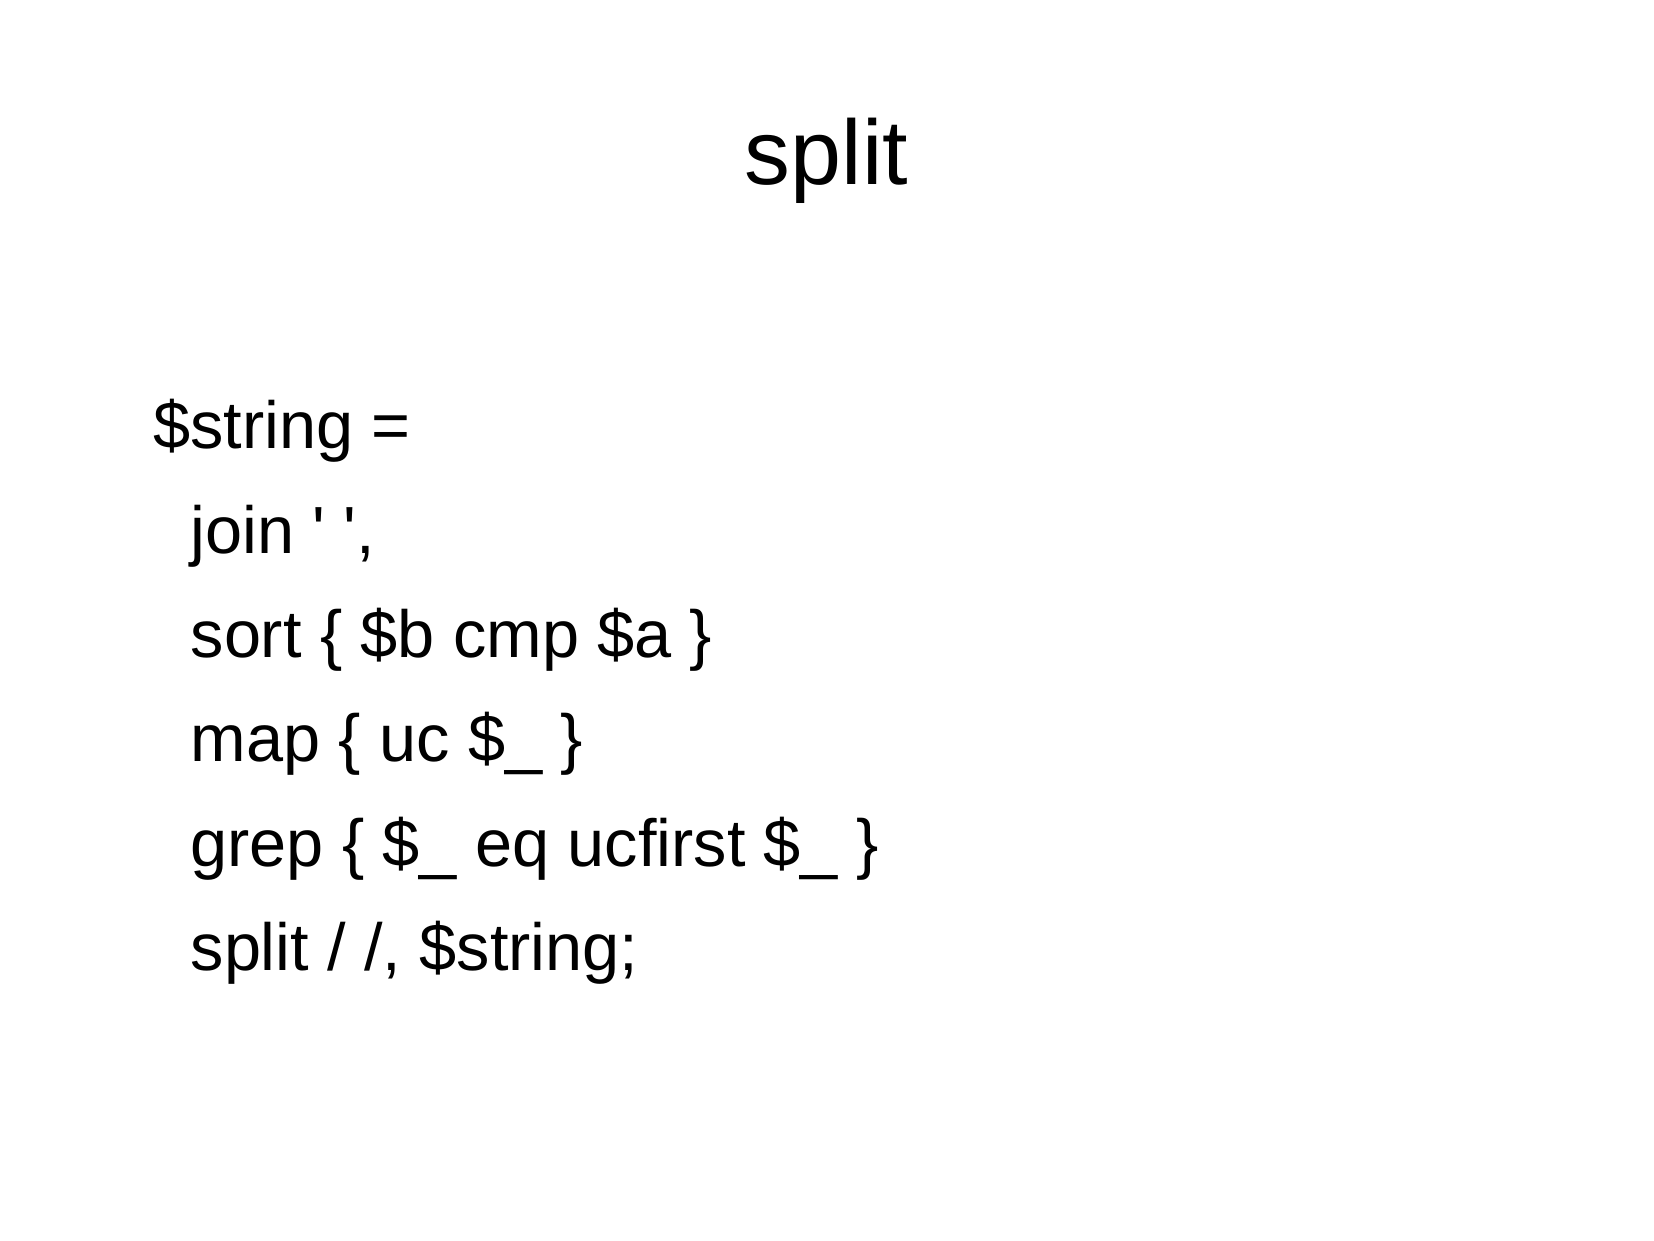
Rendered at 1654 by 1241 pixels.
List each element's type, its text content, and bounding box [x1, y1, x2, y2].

title split [82, 49, 1571, 257]
list $string = join ' ', sort { $b cmp $a } map { uc $_ } grep { $_ eq ucfirst $_ } split / /, $string; [82, 284, 1571, 1004]
